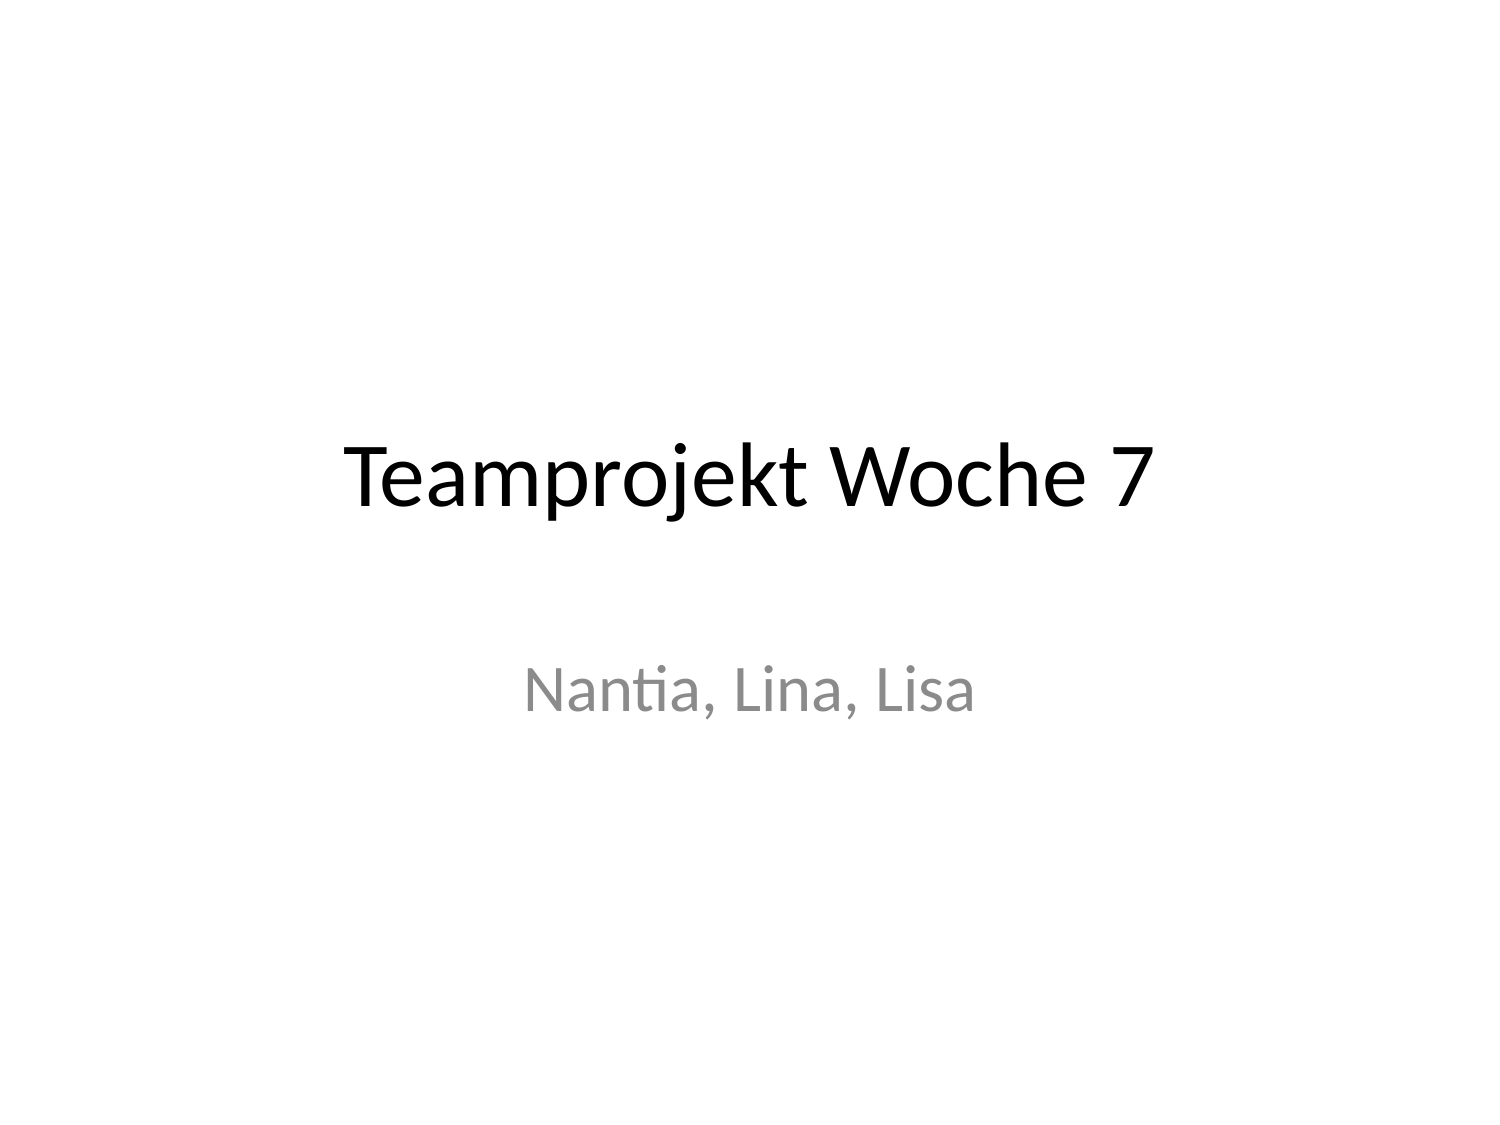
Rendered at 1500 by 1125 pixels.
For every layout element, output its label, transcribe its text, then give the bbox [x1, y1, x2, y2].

subtitle Nantia, Lina, Lisa [225, 637, 1275, 925]
title Teamprojekt Woche 7 [112, 349, 1388, 591]
